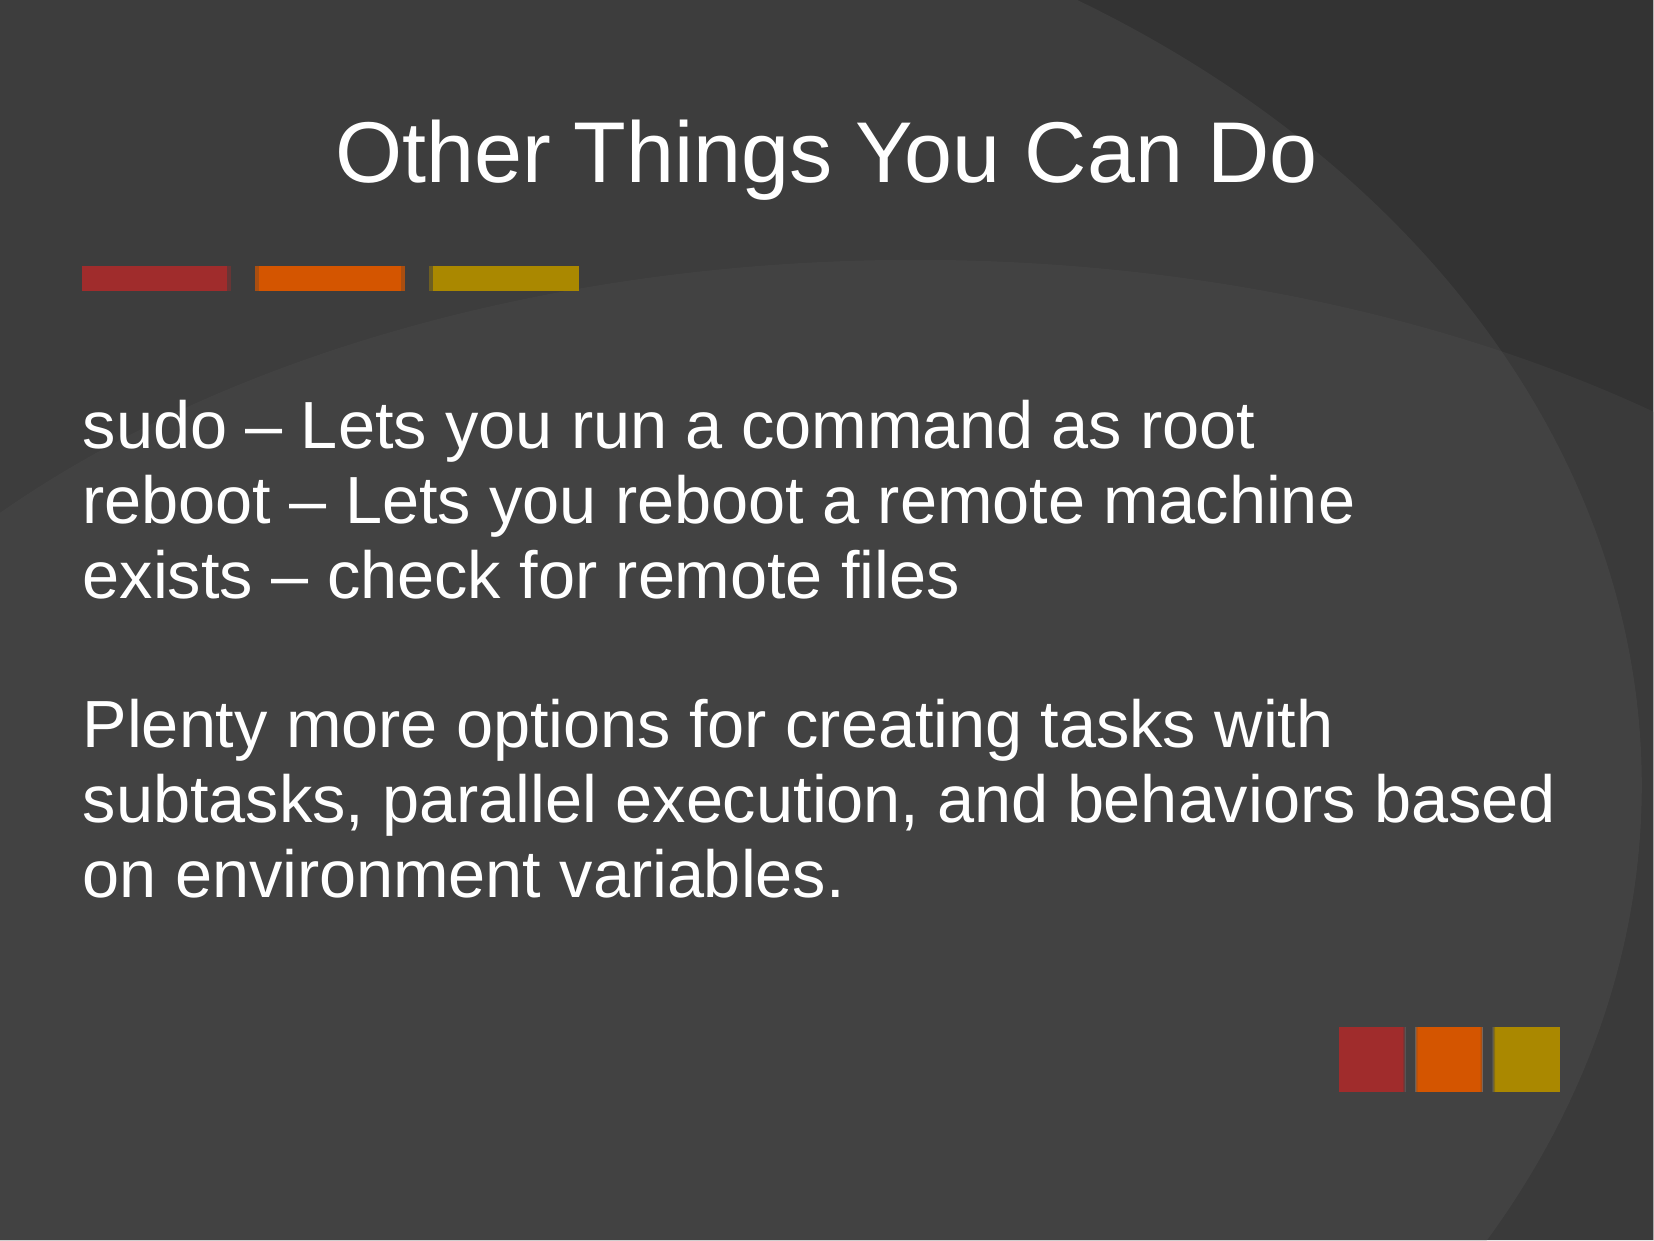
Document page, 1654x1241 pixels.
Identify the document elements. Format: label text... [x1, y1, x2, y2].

title Other Things You Can Do [82, 49, 1571, 257]
picture [1339, 1027, 1560, 1092]
picture [82, 266, 579, 290]
subtitle sudo – Lets you run a command as root reboot – Lets you reboot a remote machine exists – check for remote files Plenty more options for creating tasks with subtasks, parallel execution, and behaviors based on environment variables. [82, 290, 1571, 1010]
